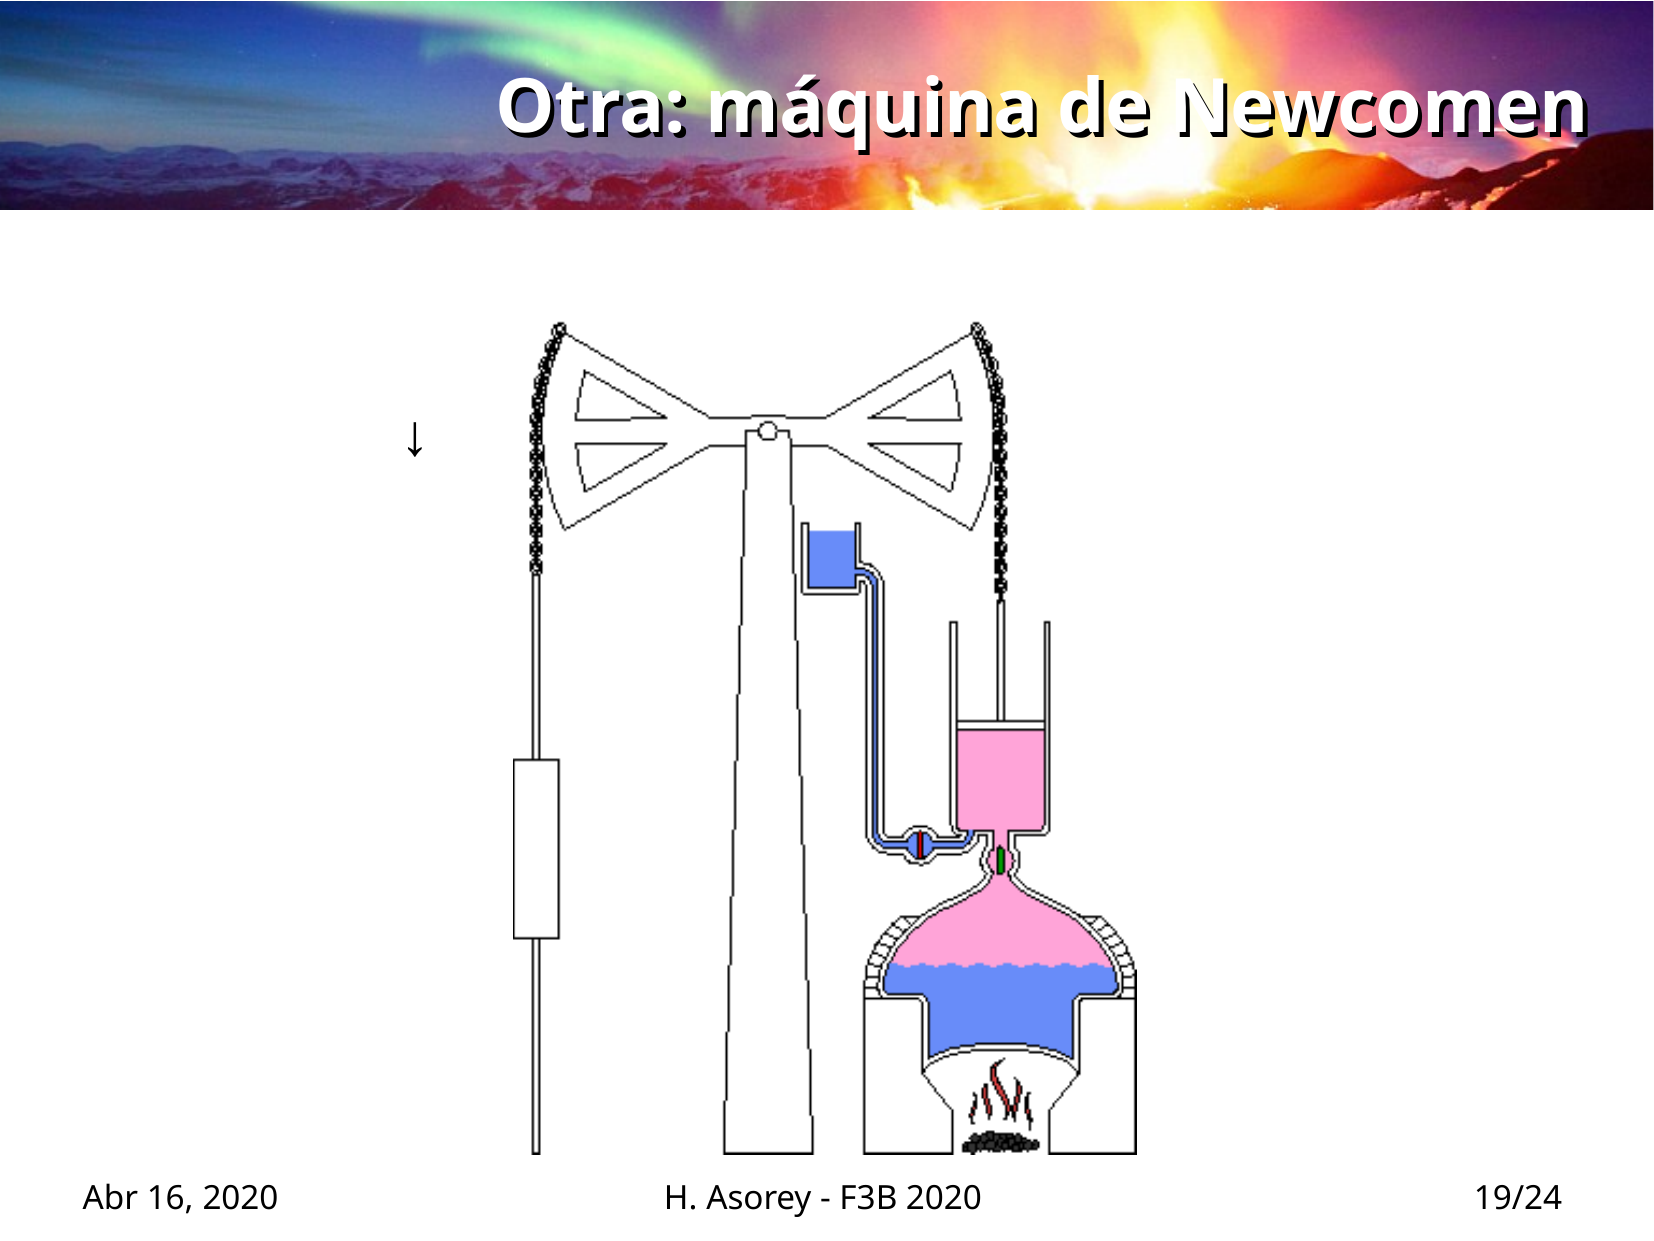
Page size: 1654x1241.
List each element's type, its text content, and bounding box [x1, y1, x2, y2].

text_box ↓ [385, 389, 445, 475]
title Otra: máquina de Newcomen [45, 15, 1606, 191]
picture [0, 1, 1654, 210]
picture [513, 254, 1137, 1156]
